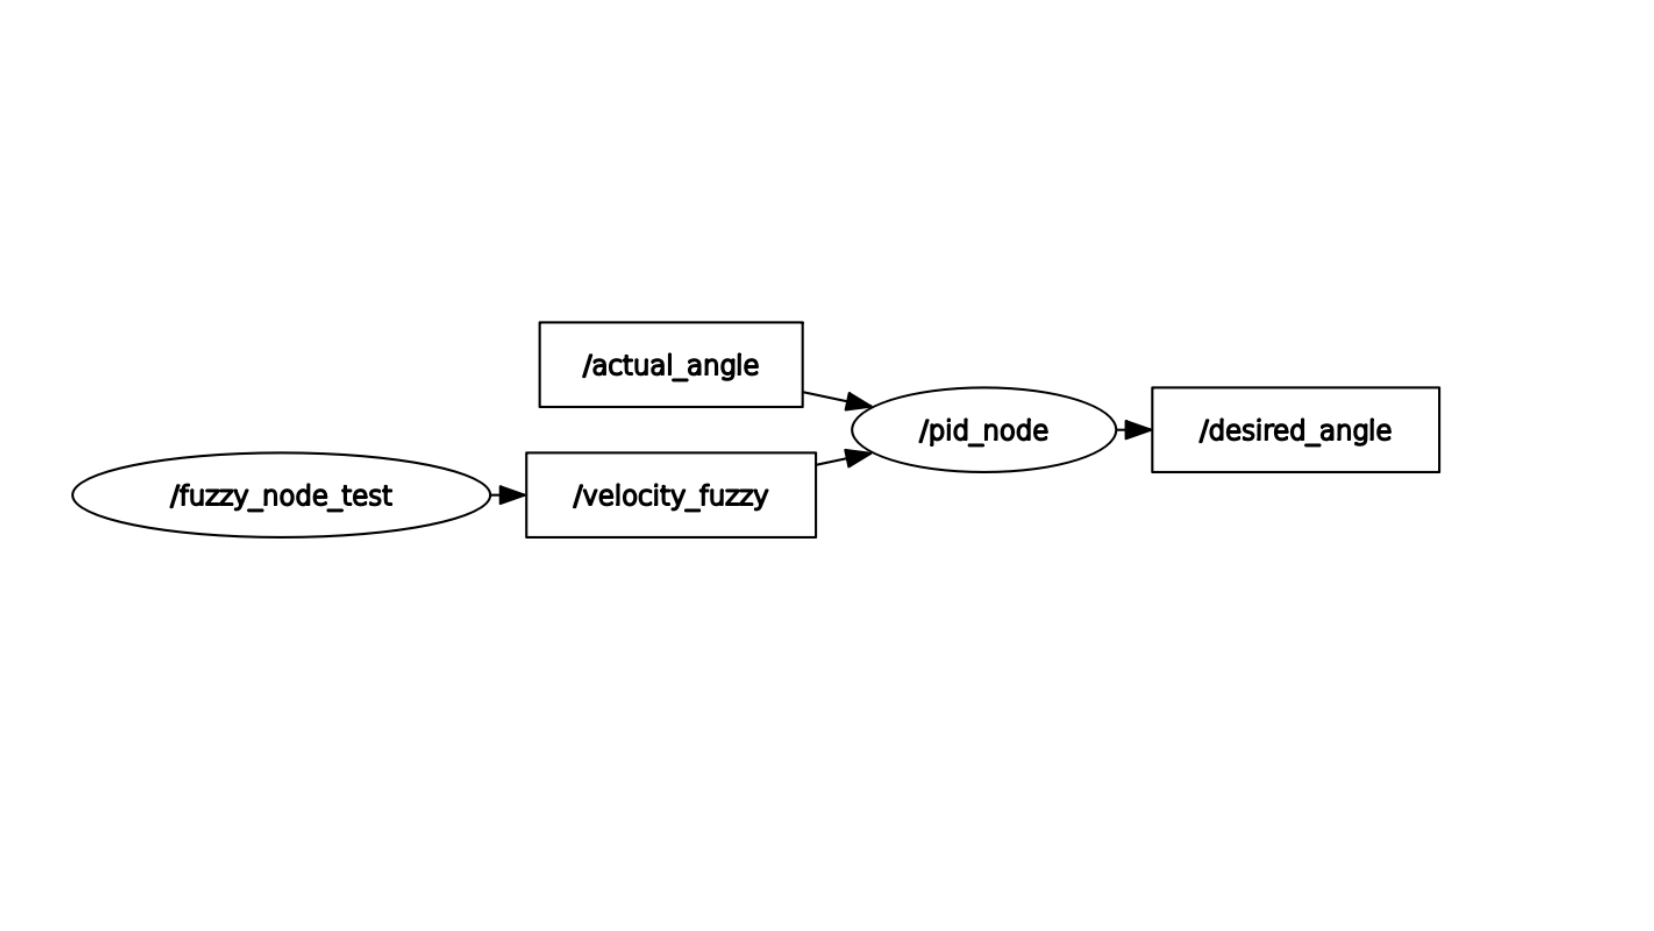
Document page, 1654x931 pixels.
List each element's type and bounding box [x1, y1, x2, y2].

picture [4, 173, 1654, 761]
